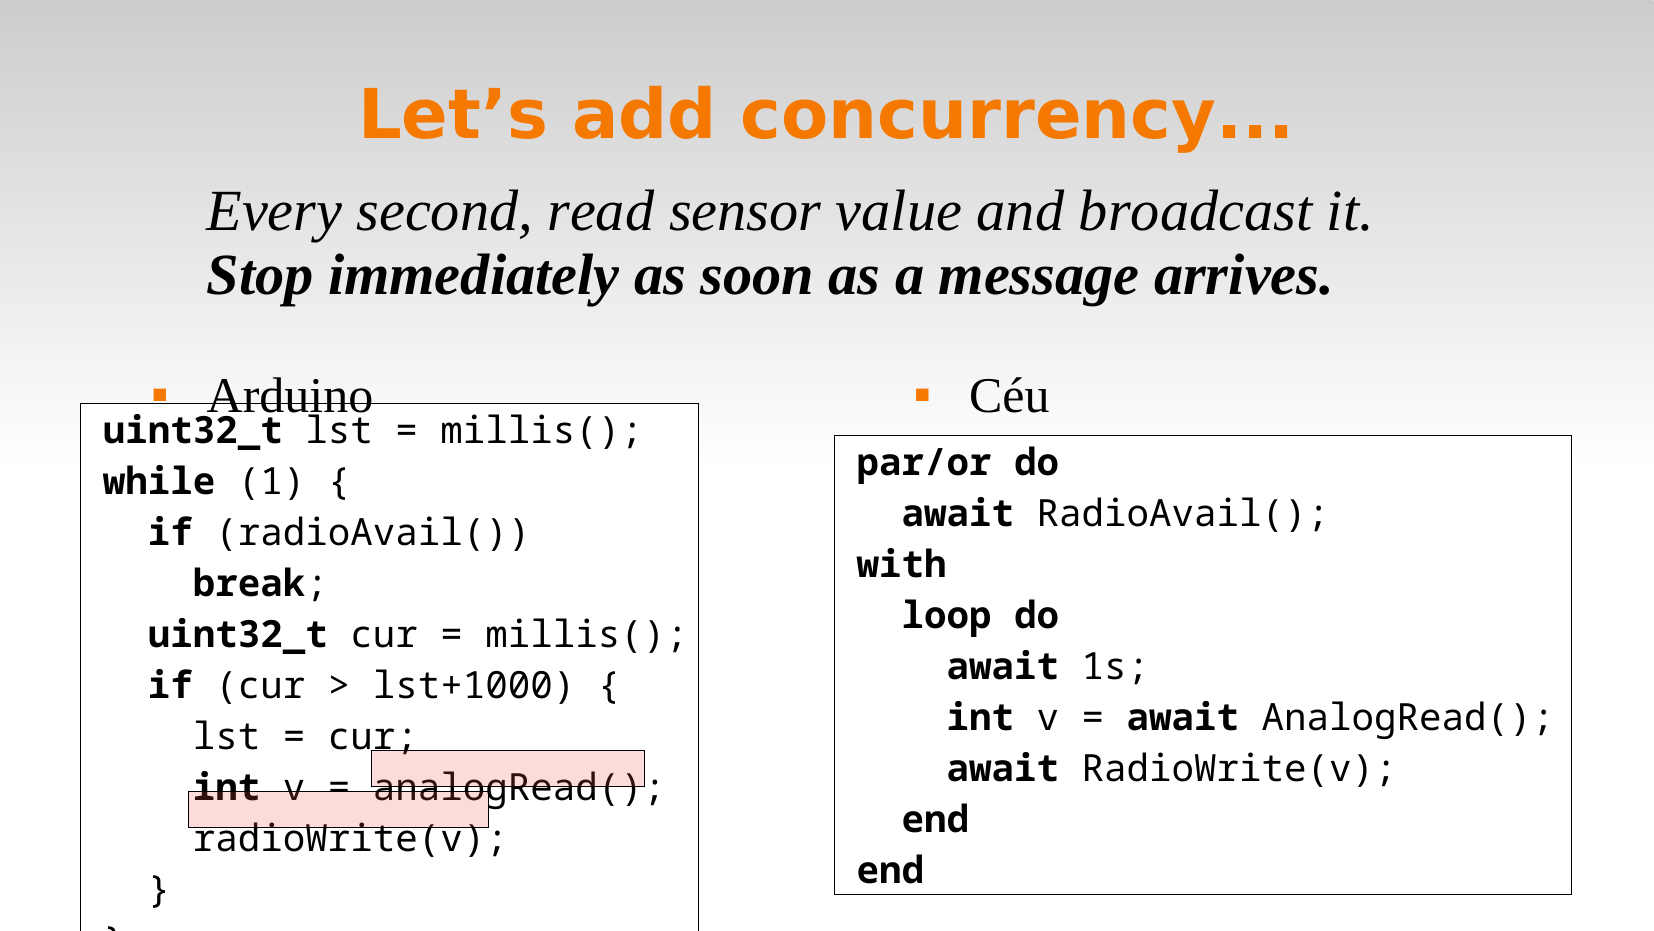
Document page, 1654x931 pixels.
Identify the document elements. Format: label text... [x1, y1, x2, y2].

text_box [371, 750, 645, 787]
text_box [188, 791, 489, 828]
list Céu [845, 368, 1572, 840]
list Arduino [82, 368, 809, 851]
list Every second, read sensor value and broadcast it. Stop immediately as soon as a message arrives. [82, 177, 1538, 338]
text_box par/or do await RadioAvail(); with loop do await 1s; int v = await AnalogRead(); await RadioWrite(v); end end [834, 469, 1572, 862]
text_box uint32_t lst = millis(); while (1) { if (radioAvail()) break; uint32_t cur = millis(); if (cur > lst+1000) { lst = cur; int v = analogRead(); radioWrite(v); } } [80, 444, 699, 924]
title Let’s add concurrency... [82, 37, 1571, 193]
